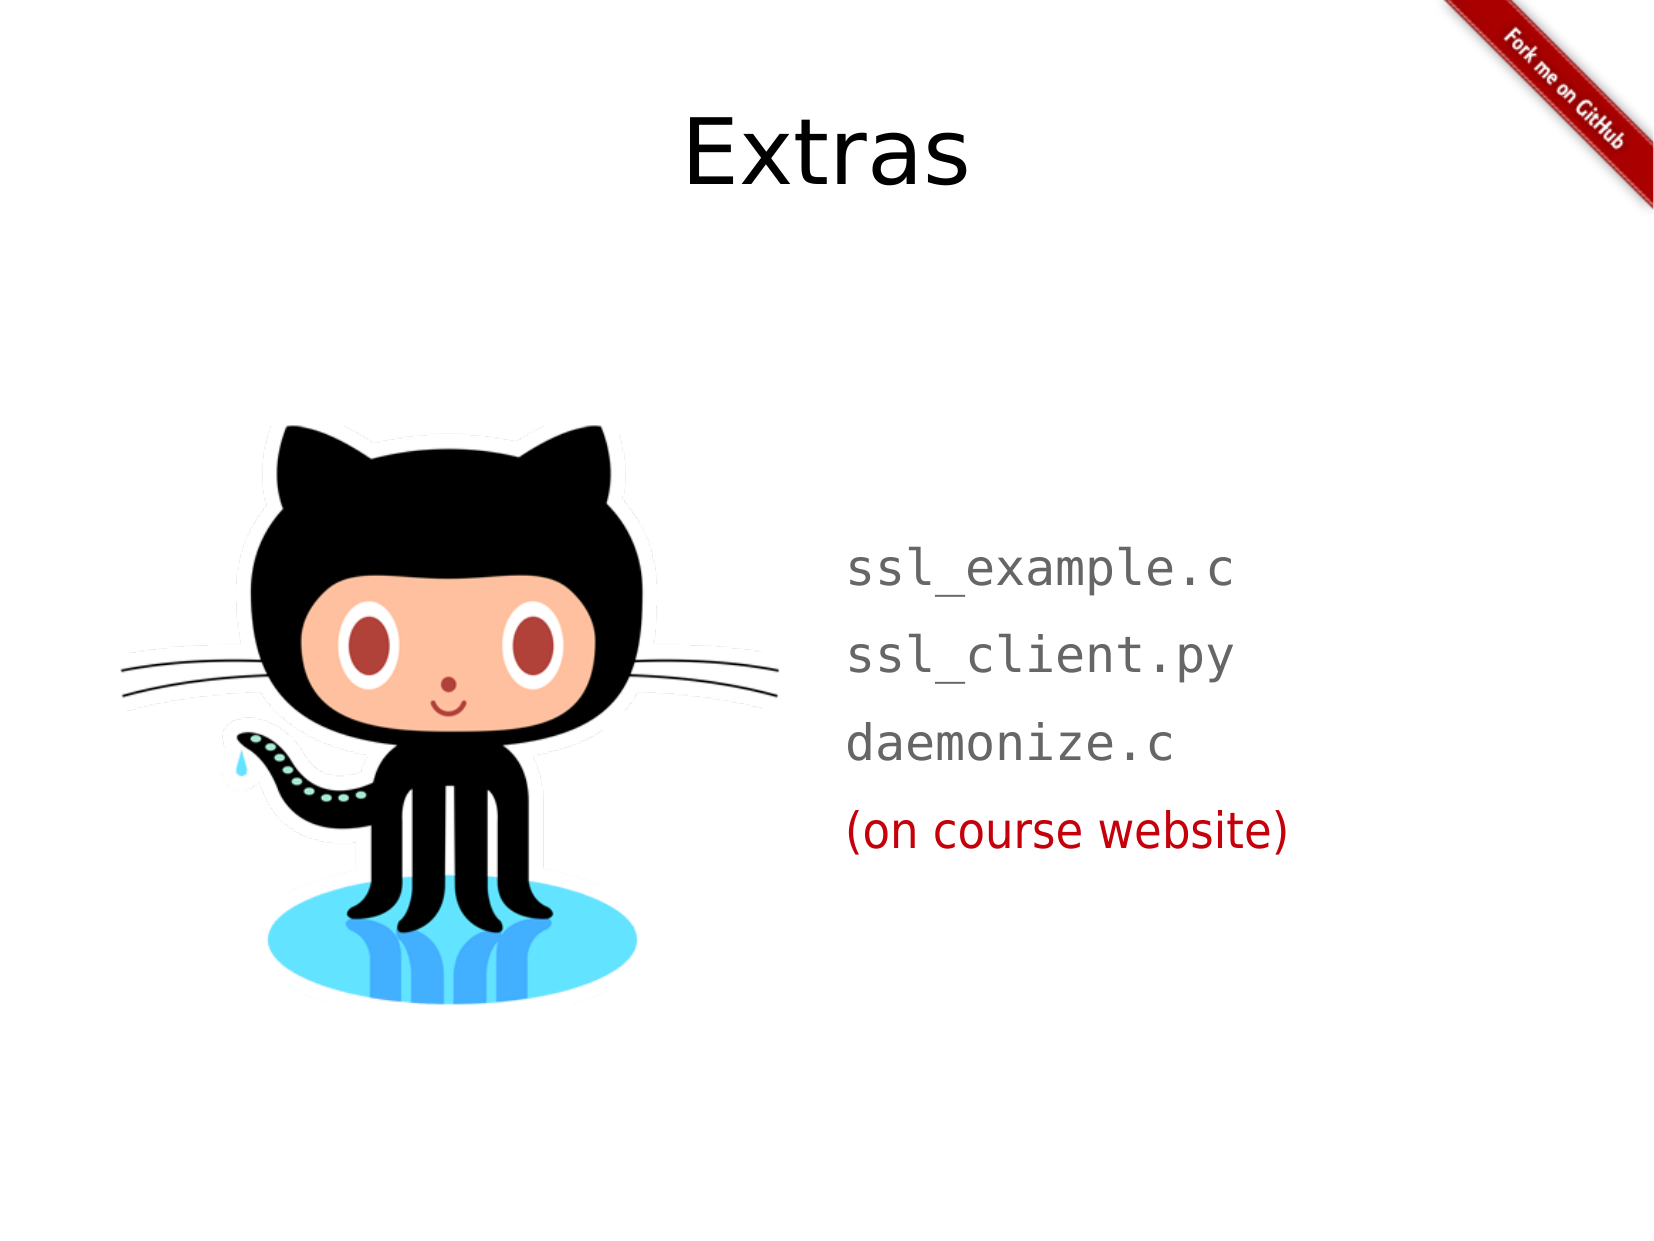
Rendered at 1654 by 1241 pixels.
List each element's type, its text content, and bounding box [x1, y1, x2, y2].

picture [1420, 0, 1654, 233]
picture [82, 336, 809, 1063]
list ssl_example.c ssl_client.py daemonize.c (on course website) [845, 290, 1572, 1109]
title Extras [82, 49, 1571, 257]
